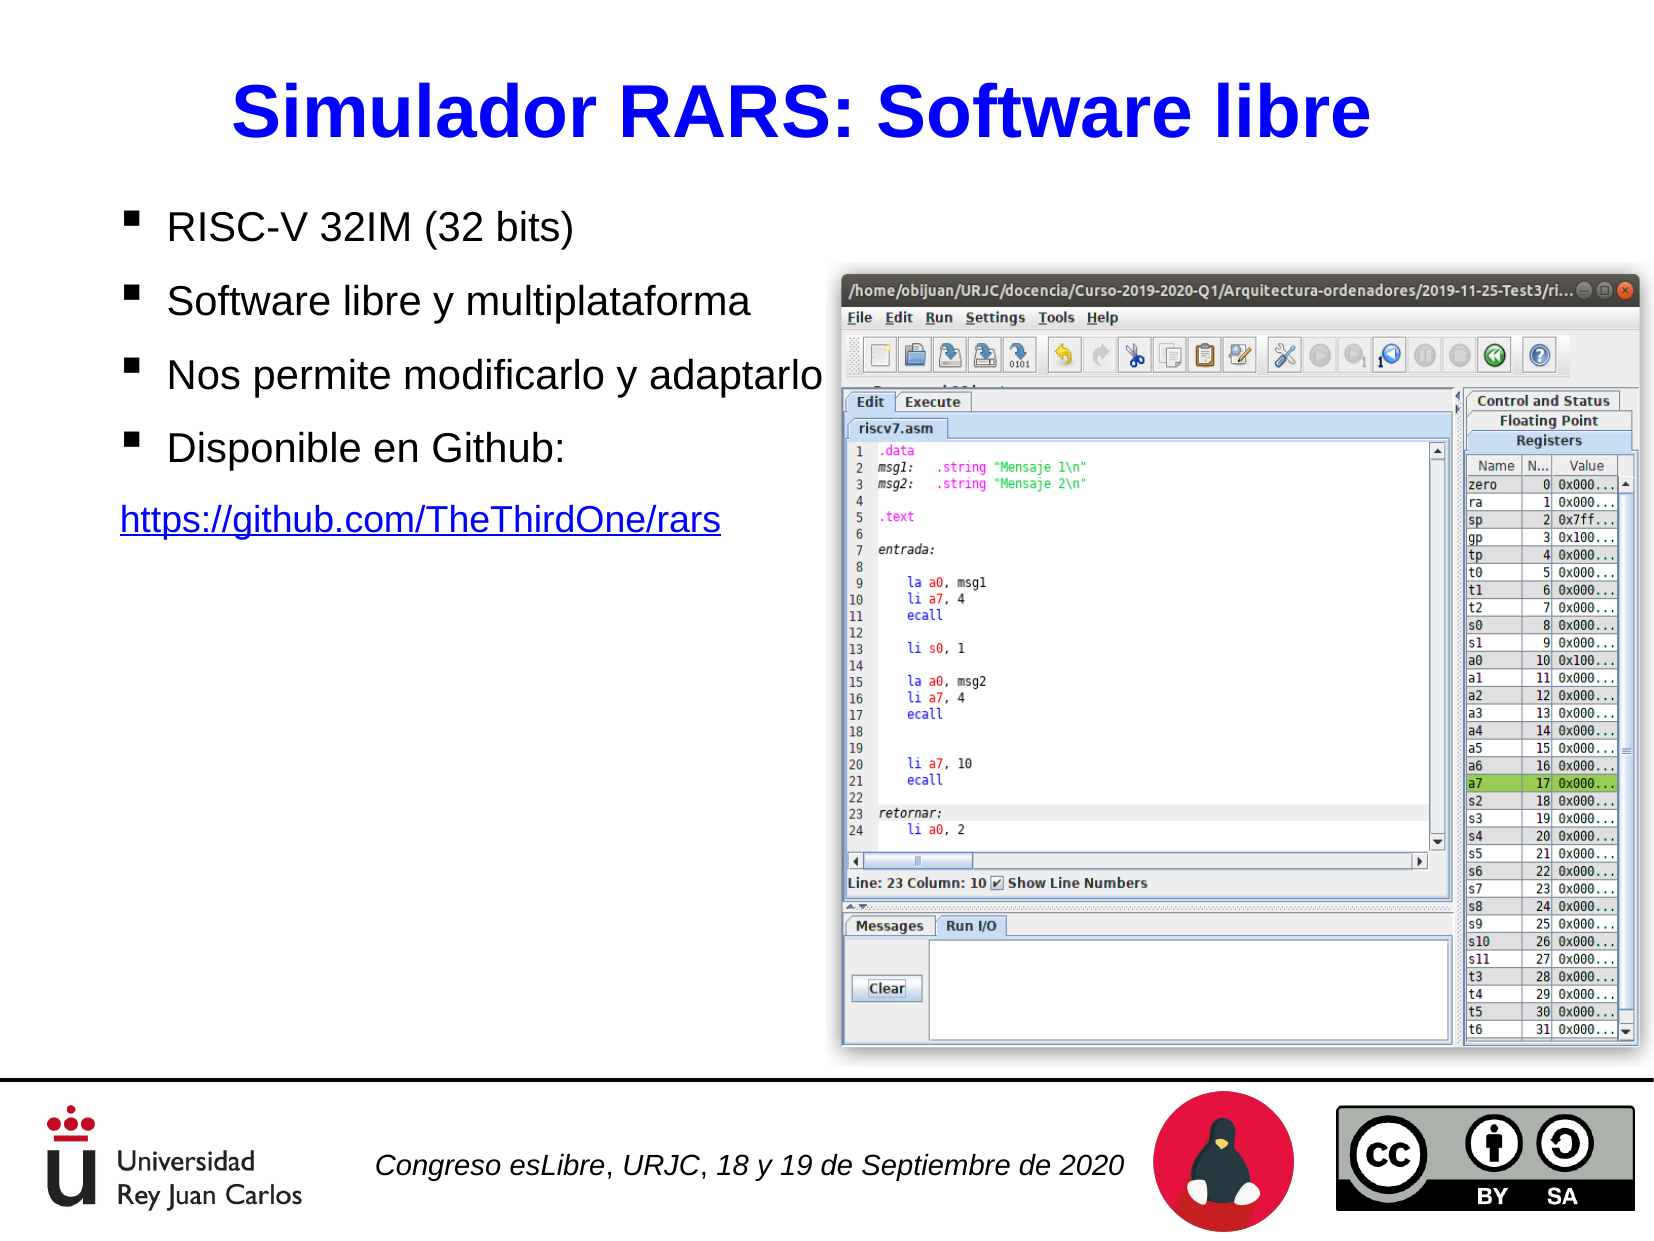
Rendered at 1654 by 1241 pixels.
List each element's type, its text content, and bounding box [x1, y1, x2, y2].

picture [826, 262, 1654, 1067]
picture [1336, 1094, 1635, 1221]
text_box Congreso esLibre, URJC, 18 y 19 de Septiembre de 2020 [359, 1139, 1153, 1215]
text_box Simulador RARS: Software libre [142, 54, 1463, 161]
picture [30, 1094, 315, 1220]
text_box RISC-V 32IM (32 bits) Software libre y multiplataforma Nos permite modificarlo y adaptarlo Disponible en Github: https://github.com/TheThirdOne/rars [104, 192, 1590, 1065]
picture [1153, 1091, 1294, 1232]
